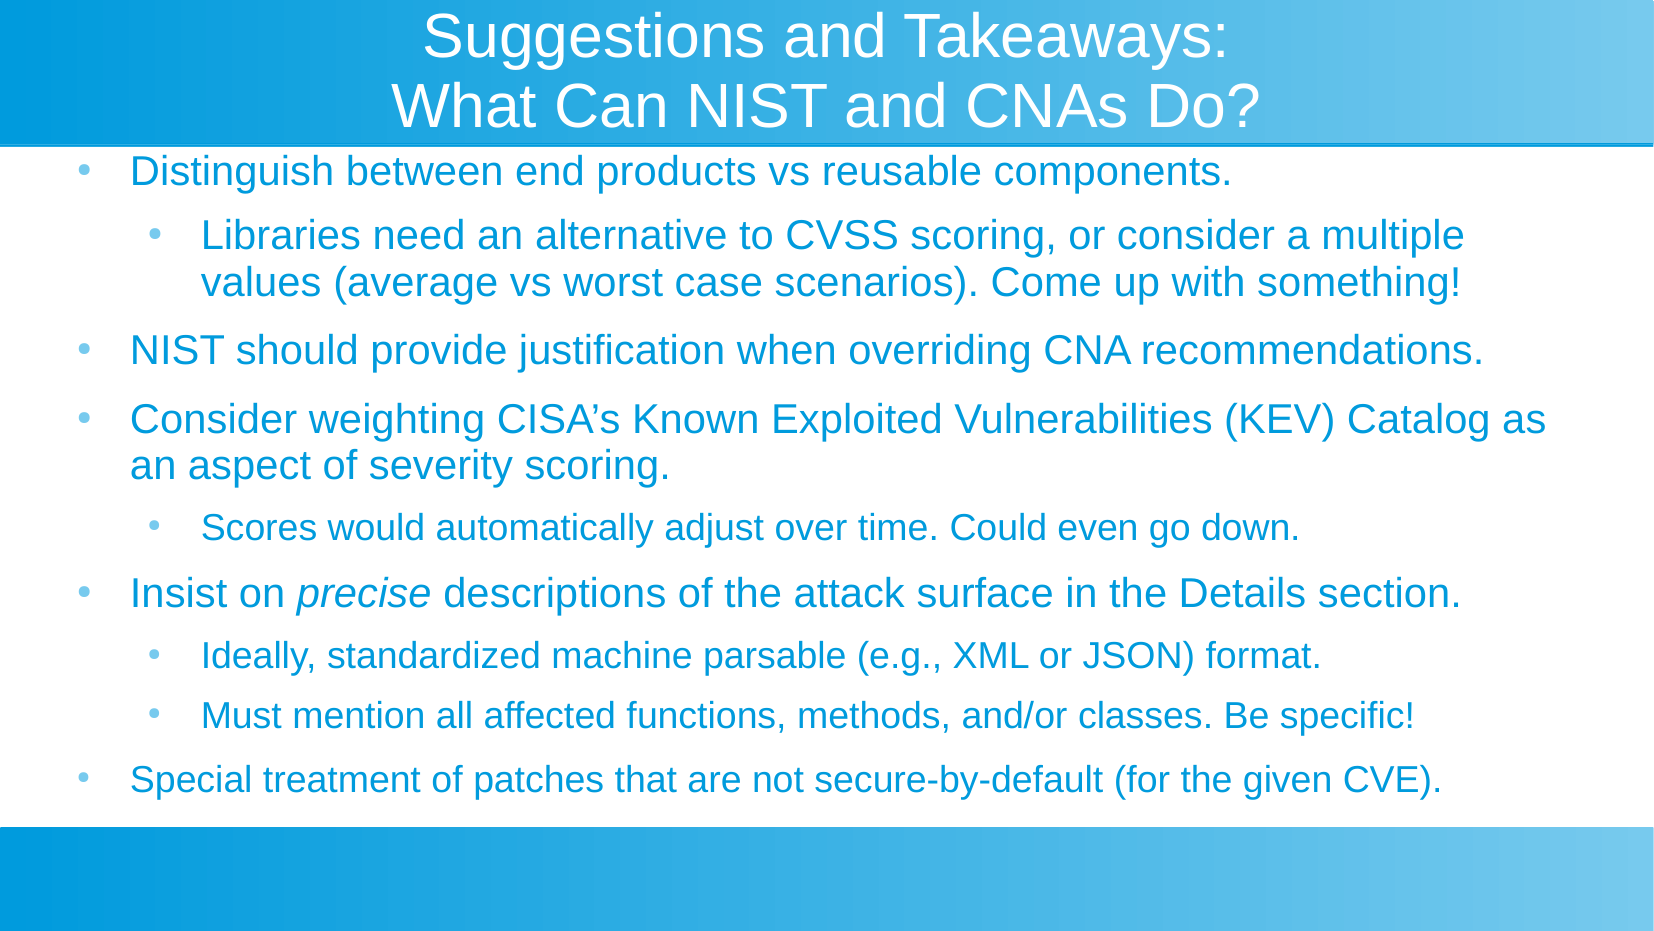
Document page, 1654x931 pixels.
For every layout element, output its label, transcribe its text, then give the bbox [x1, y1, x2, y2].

list Distinguish between end products vs reusable components. Libraries need an alternative to CVSS scoring, or consider a multiple values (average vs worst case scenarios). Come up with something! NIST should provide justification when overriding CNA recommendations. Consider weighting CISA’s Known Exploited Vulnerabilities (KEV) Catalog as an aspect of severity scoring. Scores would automatically adjust over time. Could even go down. Insist on precise descriptions of the attack surface in the Details section. Ideally, standardized machine parsable (e.g., XML or JSON) format. Must mention all affected functions, methods, and/or classes. Be specific! Special treatment of patches that are not secure-by-default (for the given CVE). [59, 147, 1595, 828]
title Suggestions and Takeaways: What Can NIST and CNAs Do? [59, 0, 1595, 147]
